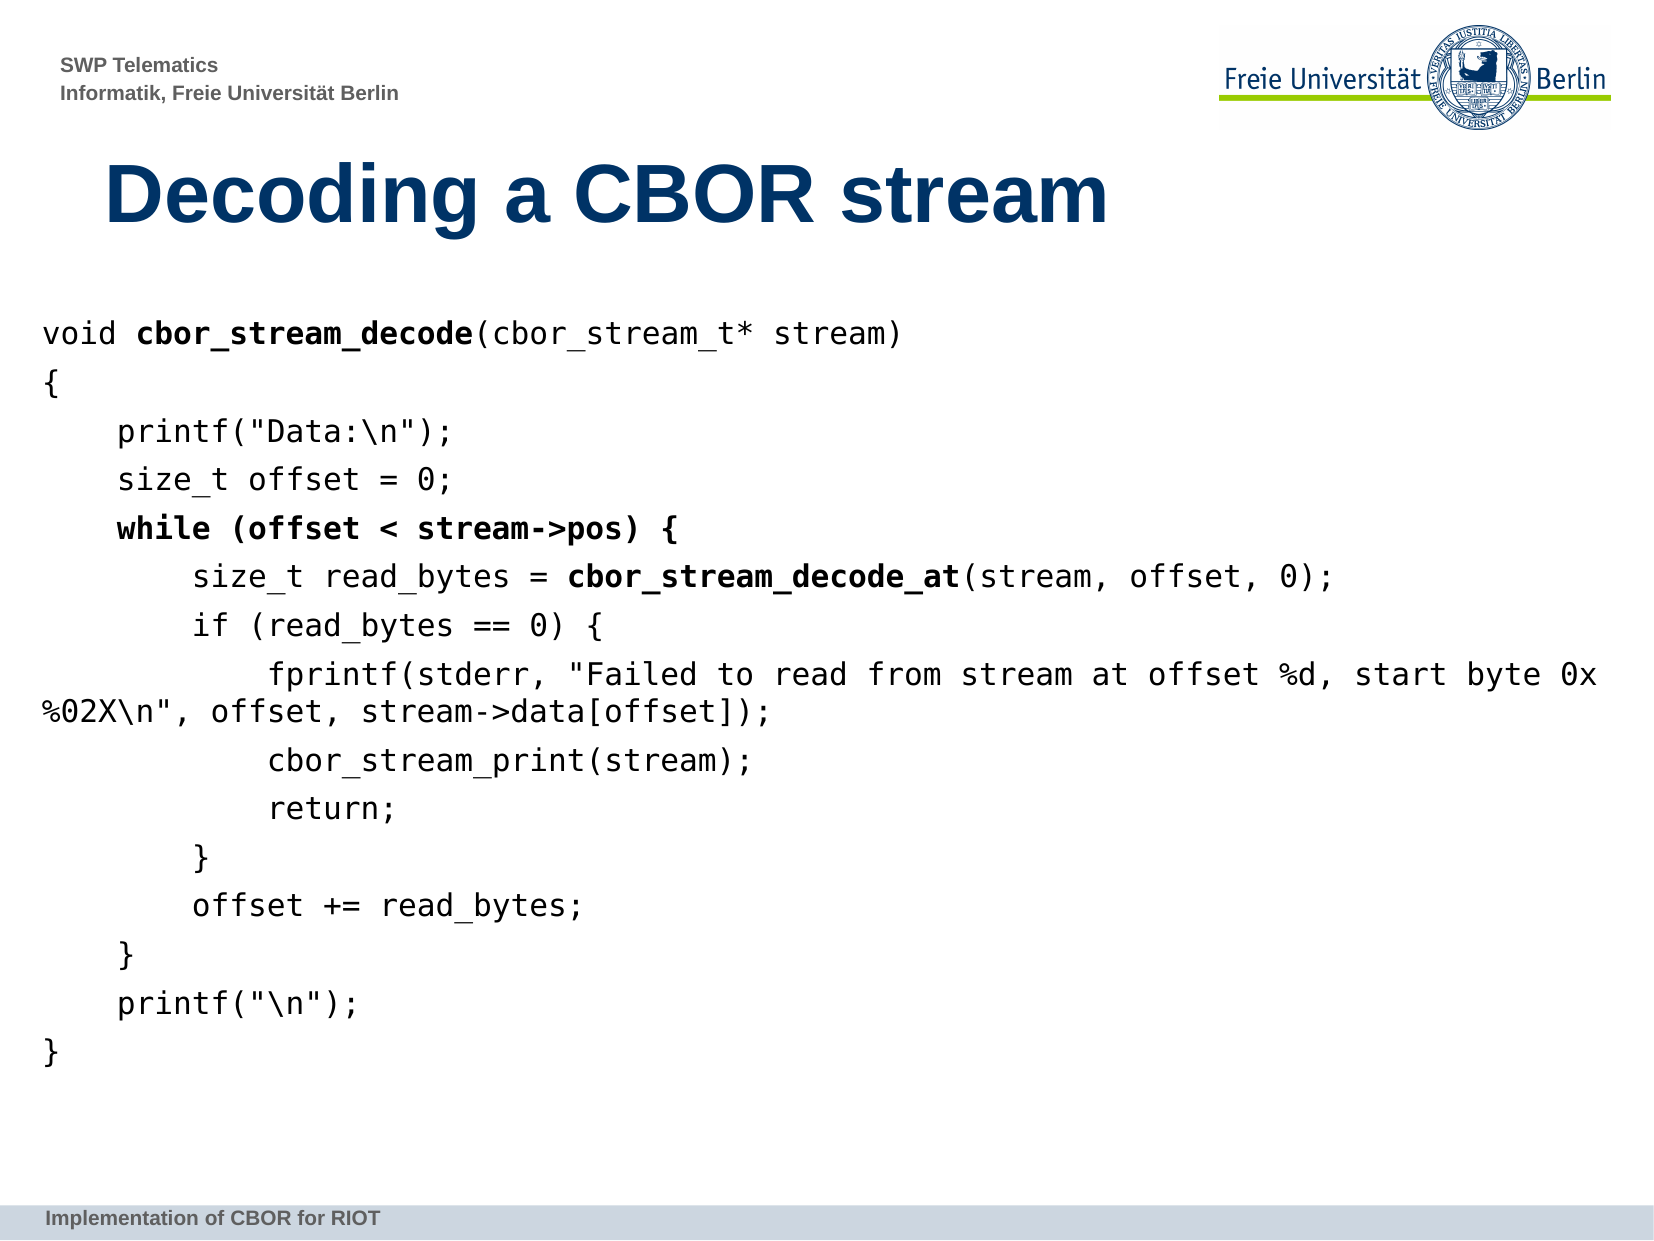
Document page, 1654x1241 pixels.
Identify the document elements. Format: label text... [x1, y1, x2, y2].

picture [1219, 25, 1611, 130]
title Decoding a CBOR stream [45, 147, 1609, 260]
list void cbor_stream_decode(cbor_stream_t* stream) { printf("Data:\n"); size_t offset = 0; while (offset < stream->pos) { size_t read_bytes = cbor_stream_decode_at(stream, offset, 0); if (read_bytes == 0) { fprintf(stderr, "Failed to read from stream at offset %d, start byte 0x%02X\n", offset, stream->data[offset]); cbor_stream_print(stream); return; } offset += read_bytes; } printf("\n"); } [41, 315, 1606, 1070]
